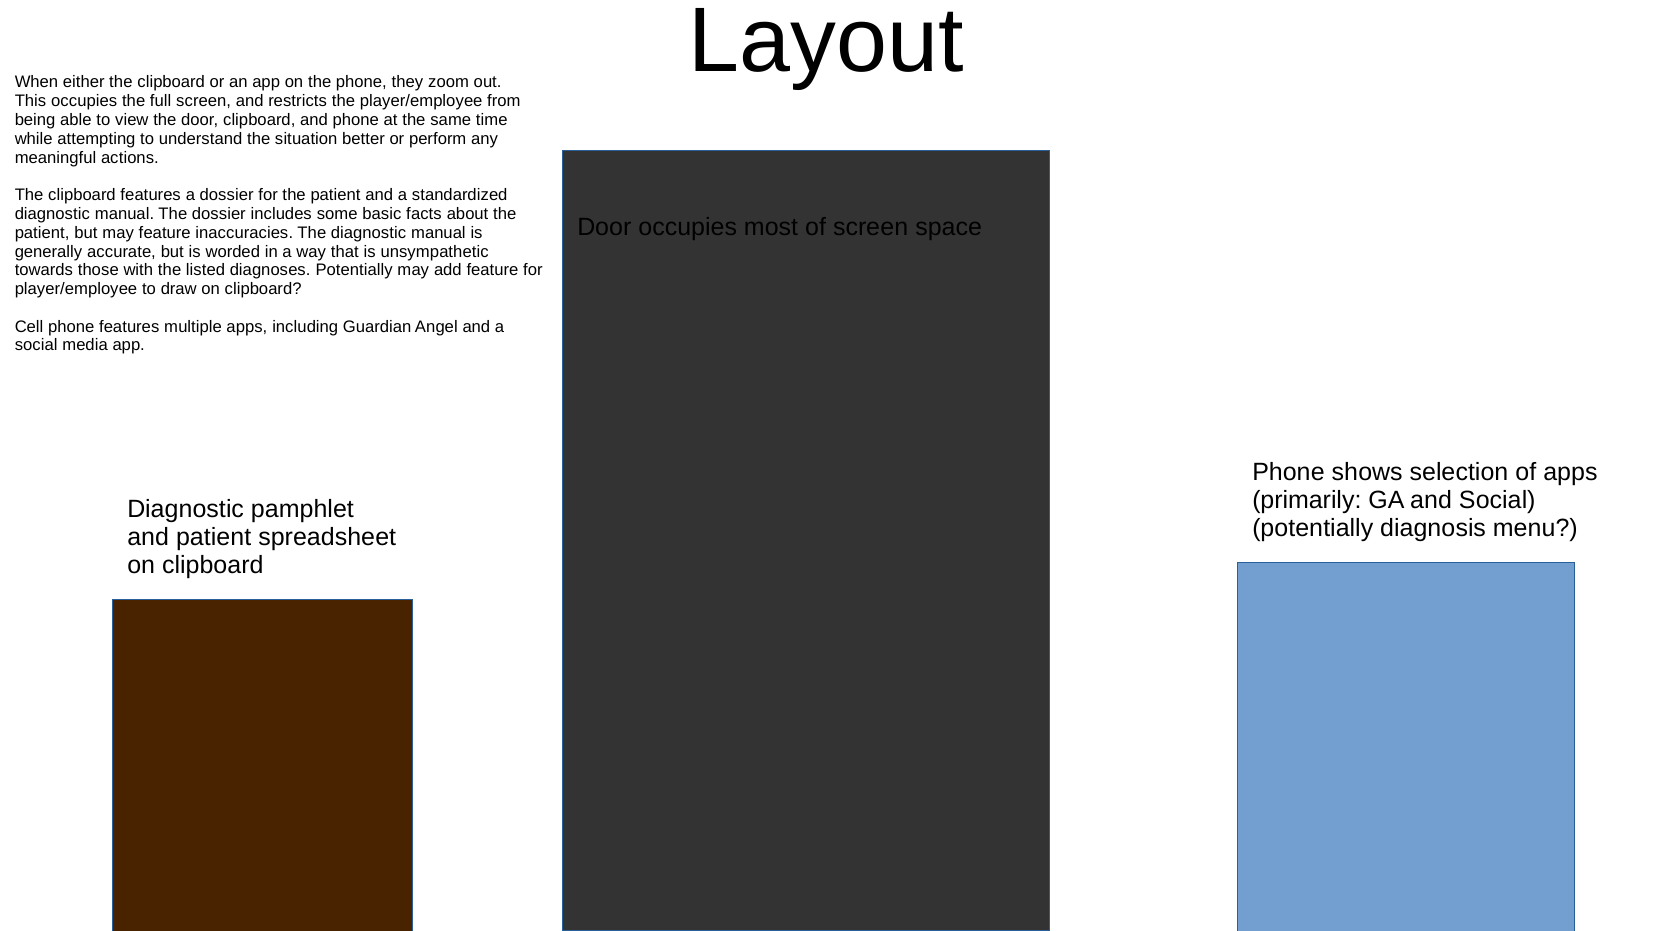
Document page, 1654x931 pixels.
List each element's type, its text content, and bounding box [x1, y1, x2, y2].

text_box [112, 599, 413, 931]
text_box Phone shows selection of apps (primarily: GA and Social) (potentially diagnosis menu?) [1237, 450, 1612, 549]
text_box Door occupies most of screen space [563, 205, 997, 249]
text_box When either the clipboard or an app on the phone, they zoom out. This occupies the full screen, and restricts the player/employee from being able to view the door, clipboard, and phone at the same time while attempting to understand the situation better or perform any meaningful actions. The clipboard features a dossier for the patient and a standardized diagnostic manual. The dossier includes some basic facts about the patient, but may feature inaccuracies. The diagnostic manual is generally accurate, but is worded in a way that is unsympathetic towards those with the listed diagnoses. Potentially may add feature for player/employee to draw on clipboard? Cell phone features multiple apps, including Guardian Angel and a social media app. [0, 65, 563, 362]
title Layout [82, 0, 1571, 118]
text_box Diagnostic pamphlet and patient spreadsheet on clipboard [112, 487, 411, 587]
text_box [1237, 562, 1575, 931]
text_box [562, 150, 1050, 931]
